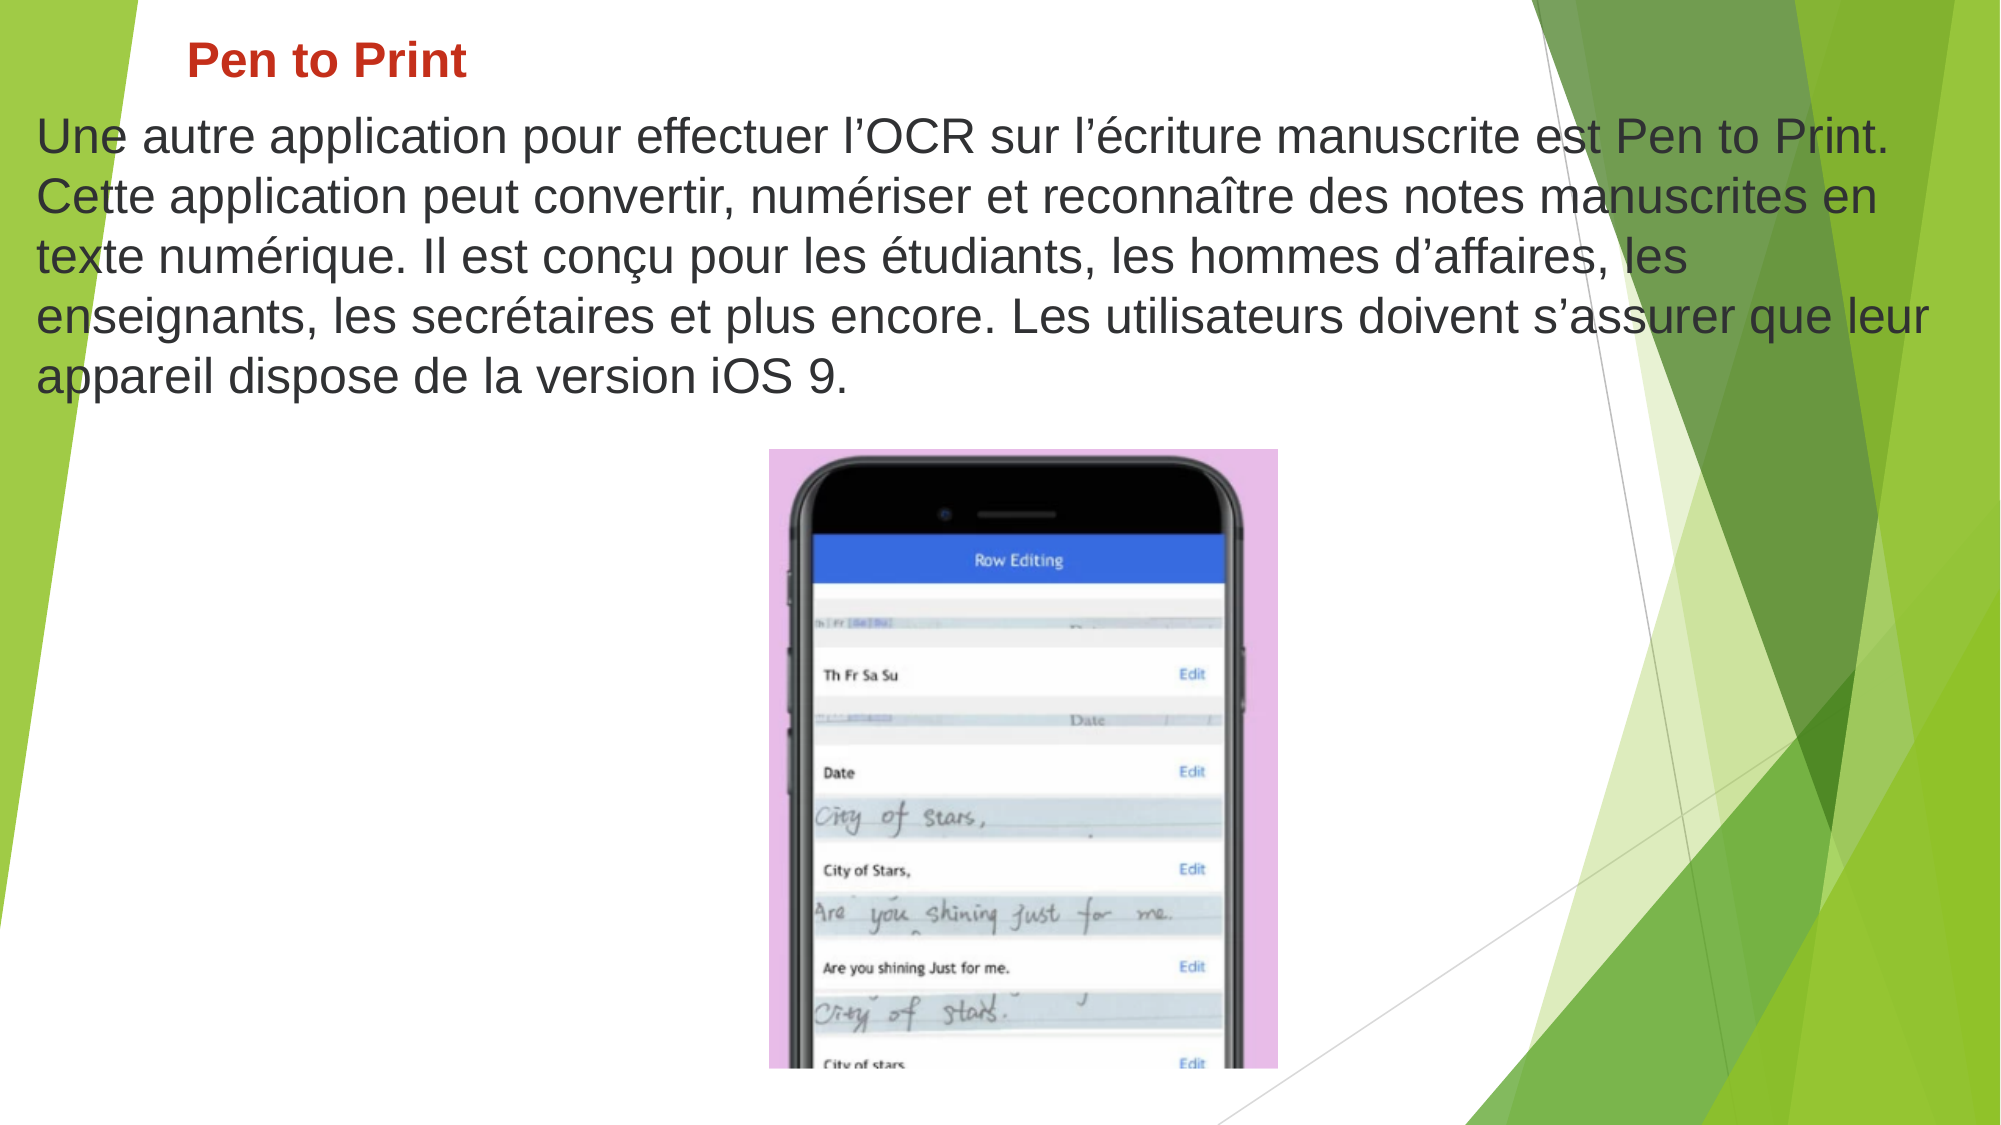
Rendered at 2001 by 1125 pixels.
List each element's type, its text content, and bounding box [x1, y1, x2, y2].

picture [769, 449, 1278, 1072]
subtitle Pen to Print Une autre application pour effectuer l’OCR sur l’écriture manuscrite est Pen to Print. Cette application peut convertir, numériser et reconnaître des notes manuscrites en texte numérique. Il est conçu pour les étudiants, les hommes d’affaires, les enseignants, les secrétaires et plus encore. Les utilisateurs doivent s’assurer que leur appareil dispose de la version iOS 9. [21, 19, 1970, 1100]
